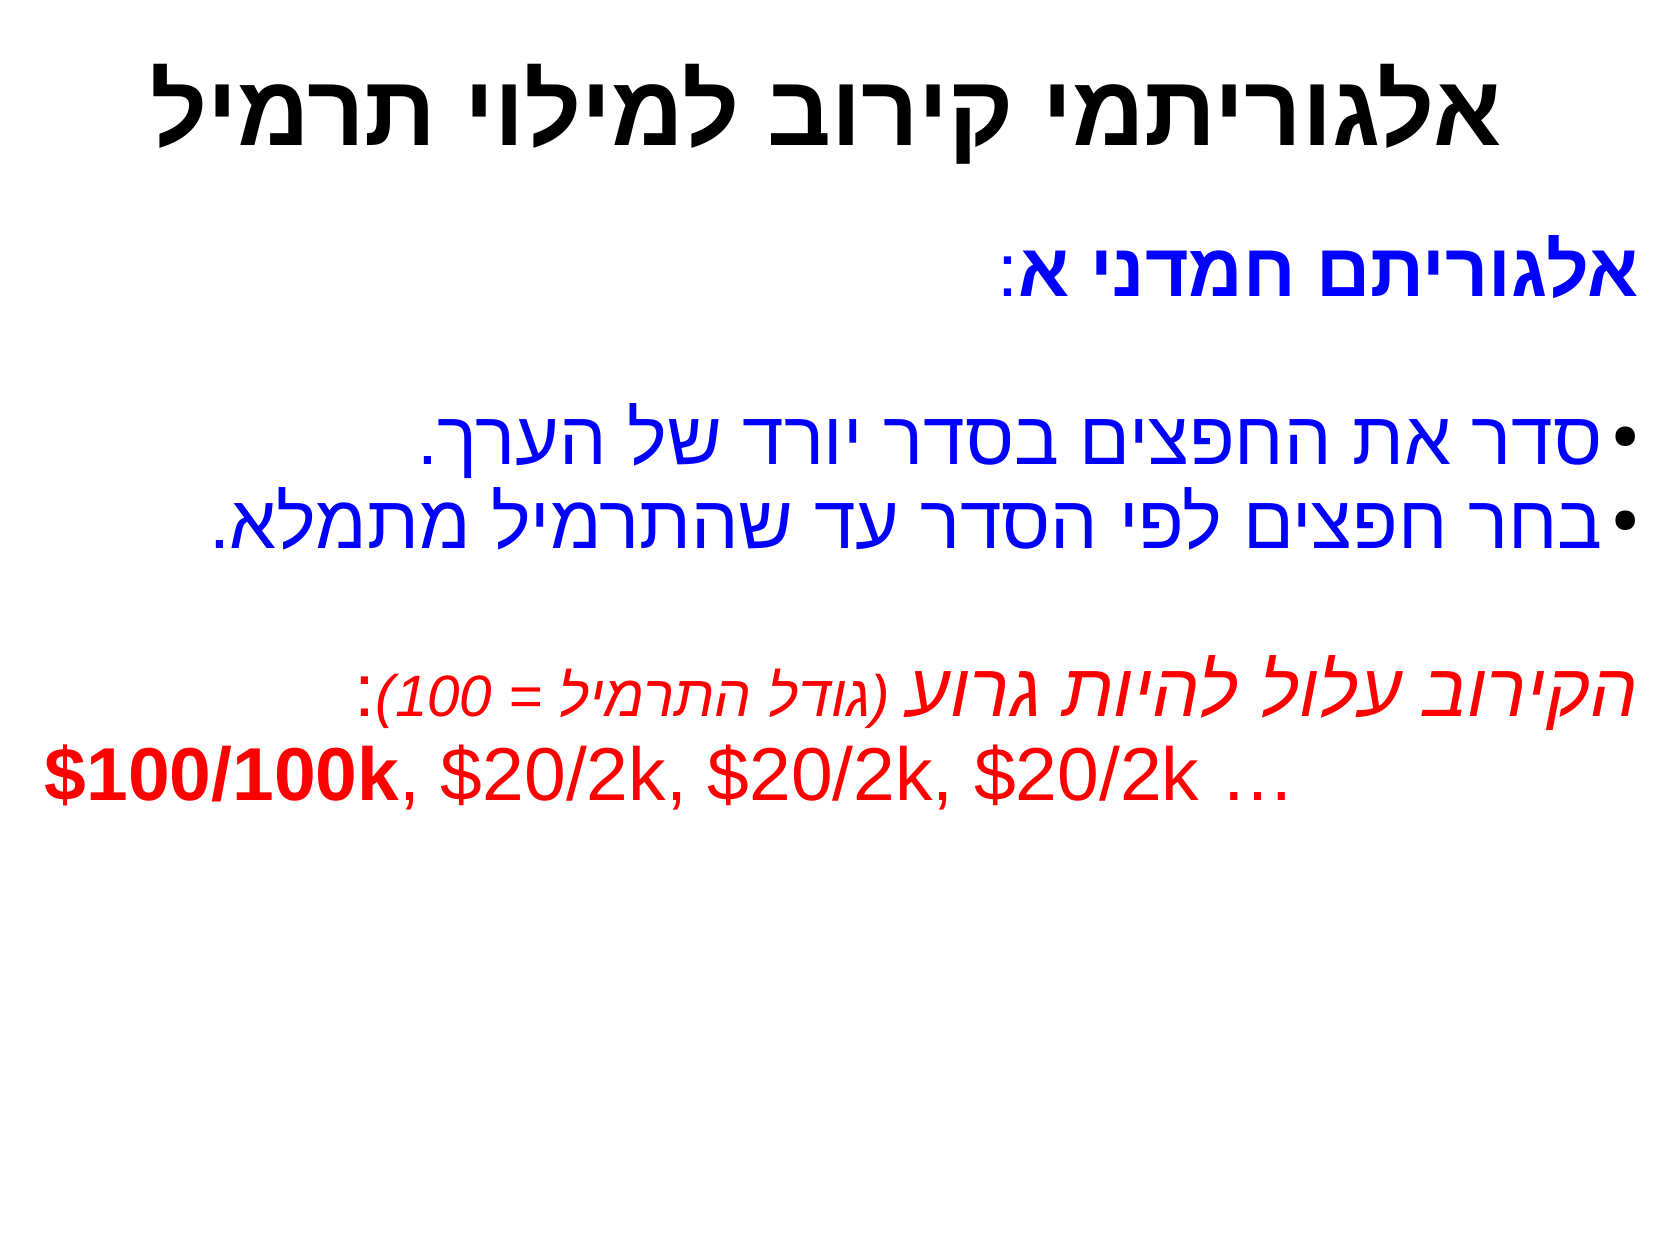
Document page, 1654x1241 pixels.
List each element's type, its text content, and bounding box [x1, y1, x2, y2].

title אלגוריתמי קירוב למילוי תרמיל [0, 0, 1654, 223]
text_box אלגוריתם חמדני א: סדר את החפצים בסדר יורד של הערך. בחר חפצים לפי הסדר עד שהתרמיל מתמלא. הקירוב עלול להיות גרוע (גודל התרמיל = 100): $100/100k, $20/2k, $20/2k, $20/2k … [30, 221, 1654, 1169]
